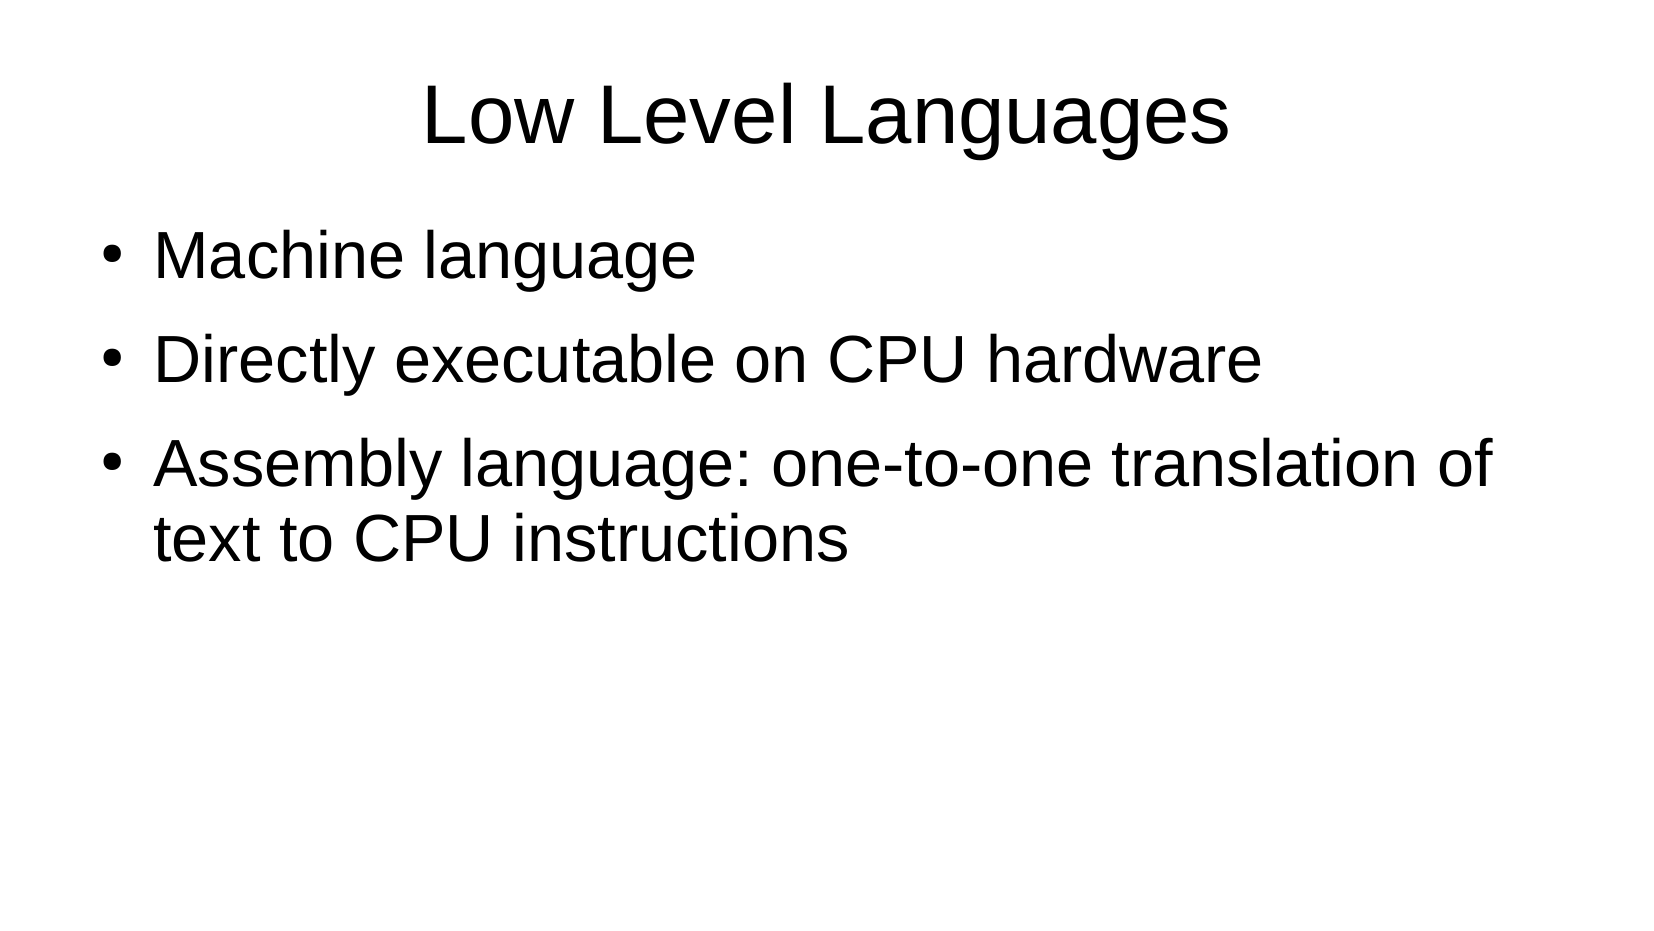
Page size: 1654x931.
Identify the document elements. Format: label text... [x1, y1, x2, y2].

title Low Level Languages [82, 37, 1571, 193]
list Machine language Directly executable on CPU hardware Assembly language: one-to-one translation of text to CPU instructions [82, 217, 1571, 758]
